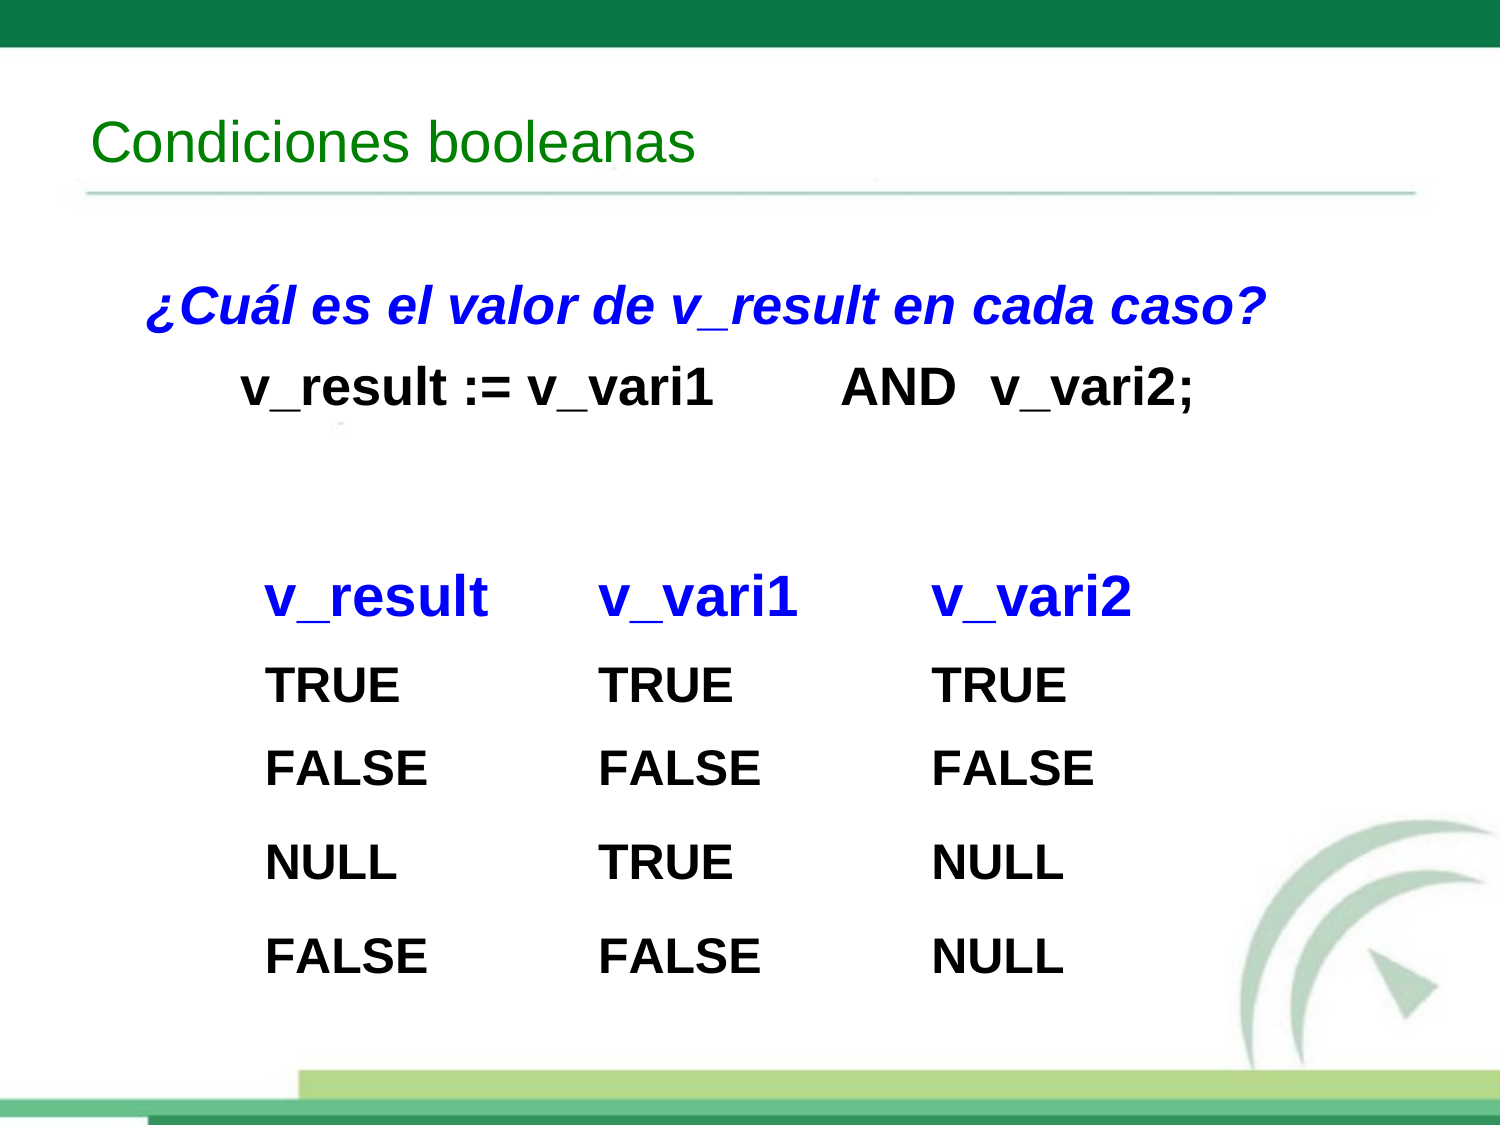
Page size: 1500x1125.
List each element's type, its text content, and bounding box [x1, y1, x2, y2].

table_cell TRUE [250, 645, 583, 728]
table_header v_result [250, 551, 583, 645]
table_cell TRUE [583, 822, 917, 916]
table_header v_vari2 [917, 551, 1250, 645]
picture [0, 0, 1500, 1125]
title Condiciones booleanas [75, 45, 1426, 233]
table_cell TRUE [917, 645, 1250, 728]
table_cell NULL [250, 822, 583, 916]
table_cell FALSE [583, 728, 917, 822]
table_cell TRUE [583, 645, 917, 728]
table_cell FALSE [250, 728, 583, 822]
table_cell FALSE [917, 728, 1250, 822]
table_cell FALSE [250, 916, 583, 1001]
table_cell FALSE [583, 916, 917, 1001]
table_header v_vari1 [583, 551, 917, 645]
list ¿Cuál es el valor de v_result en cada caso? v_result := v_vari1 AND v_vari2; [75, 262, 1426, 1006]
table_cell NULL [917, 822, 1250, 916]
table_cell NULL [917, 916, 1250, 1001]
